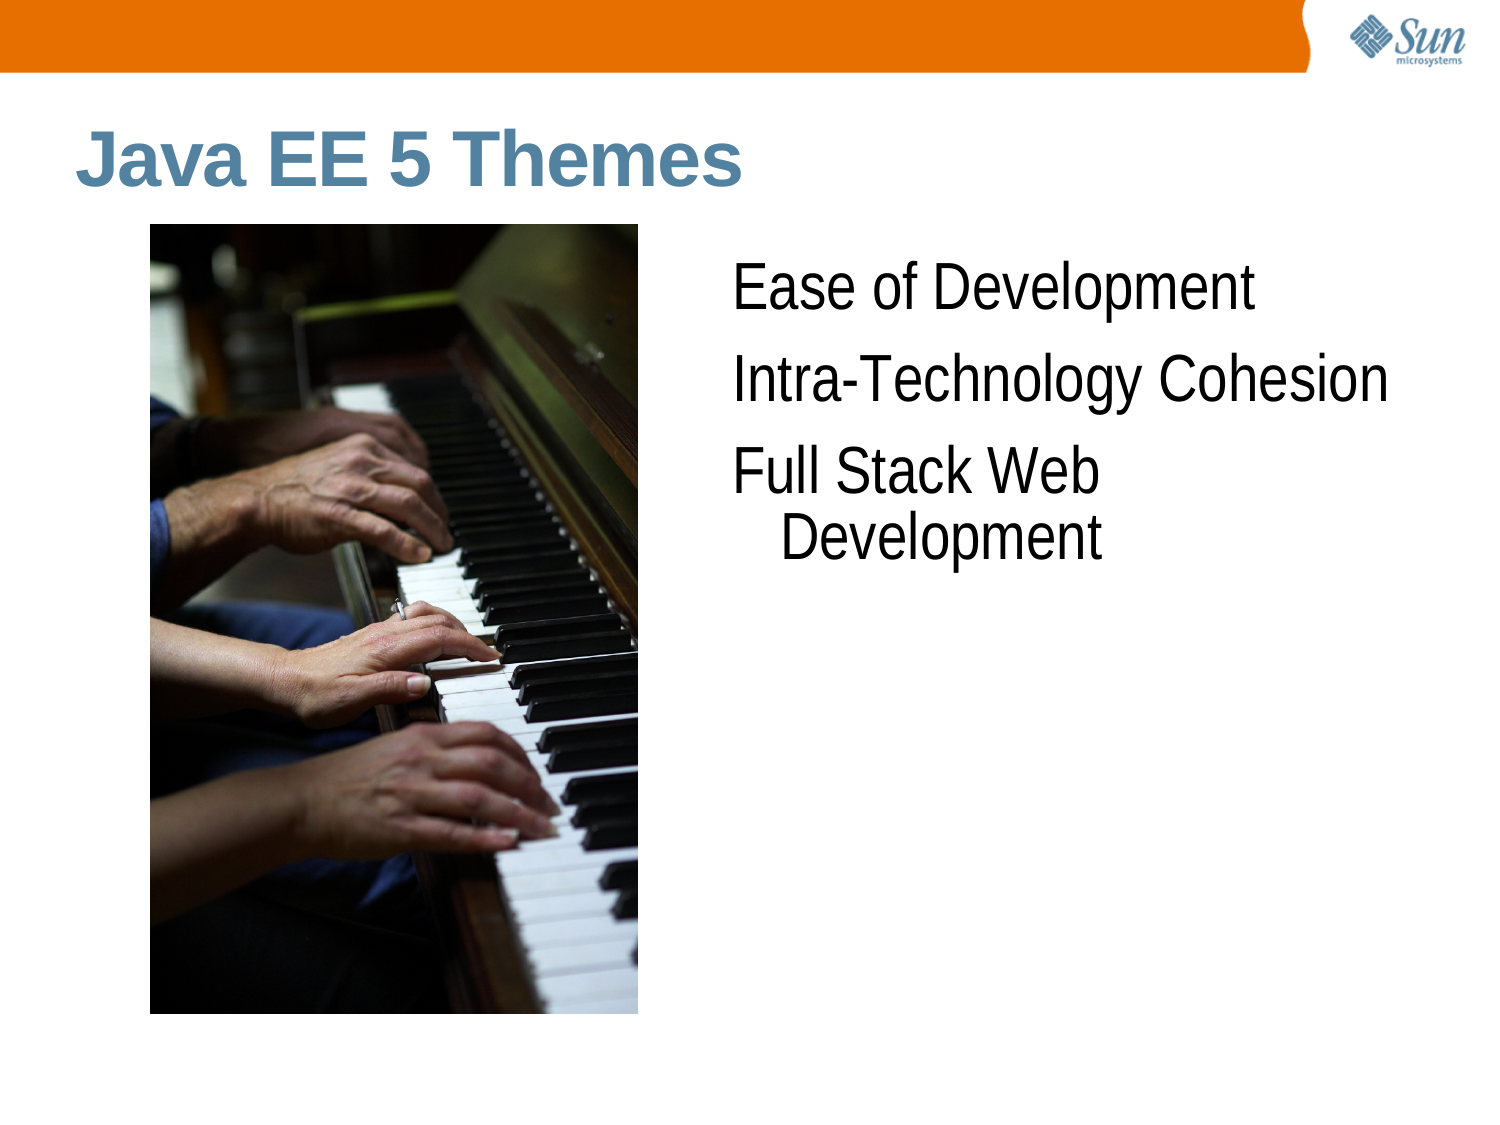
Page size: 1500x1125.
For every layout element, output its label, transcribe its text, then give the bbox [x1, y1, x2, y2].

list Ease of Development Intra-Technology Cohesion Full Stack Web Development [712, 257, 1402, 1017]
picture [150, 224, 638, 1014]
title Java EE 5 Themes [75, 122, 1438, 228]
picture [0, 0, 1500, 75]
